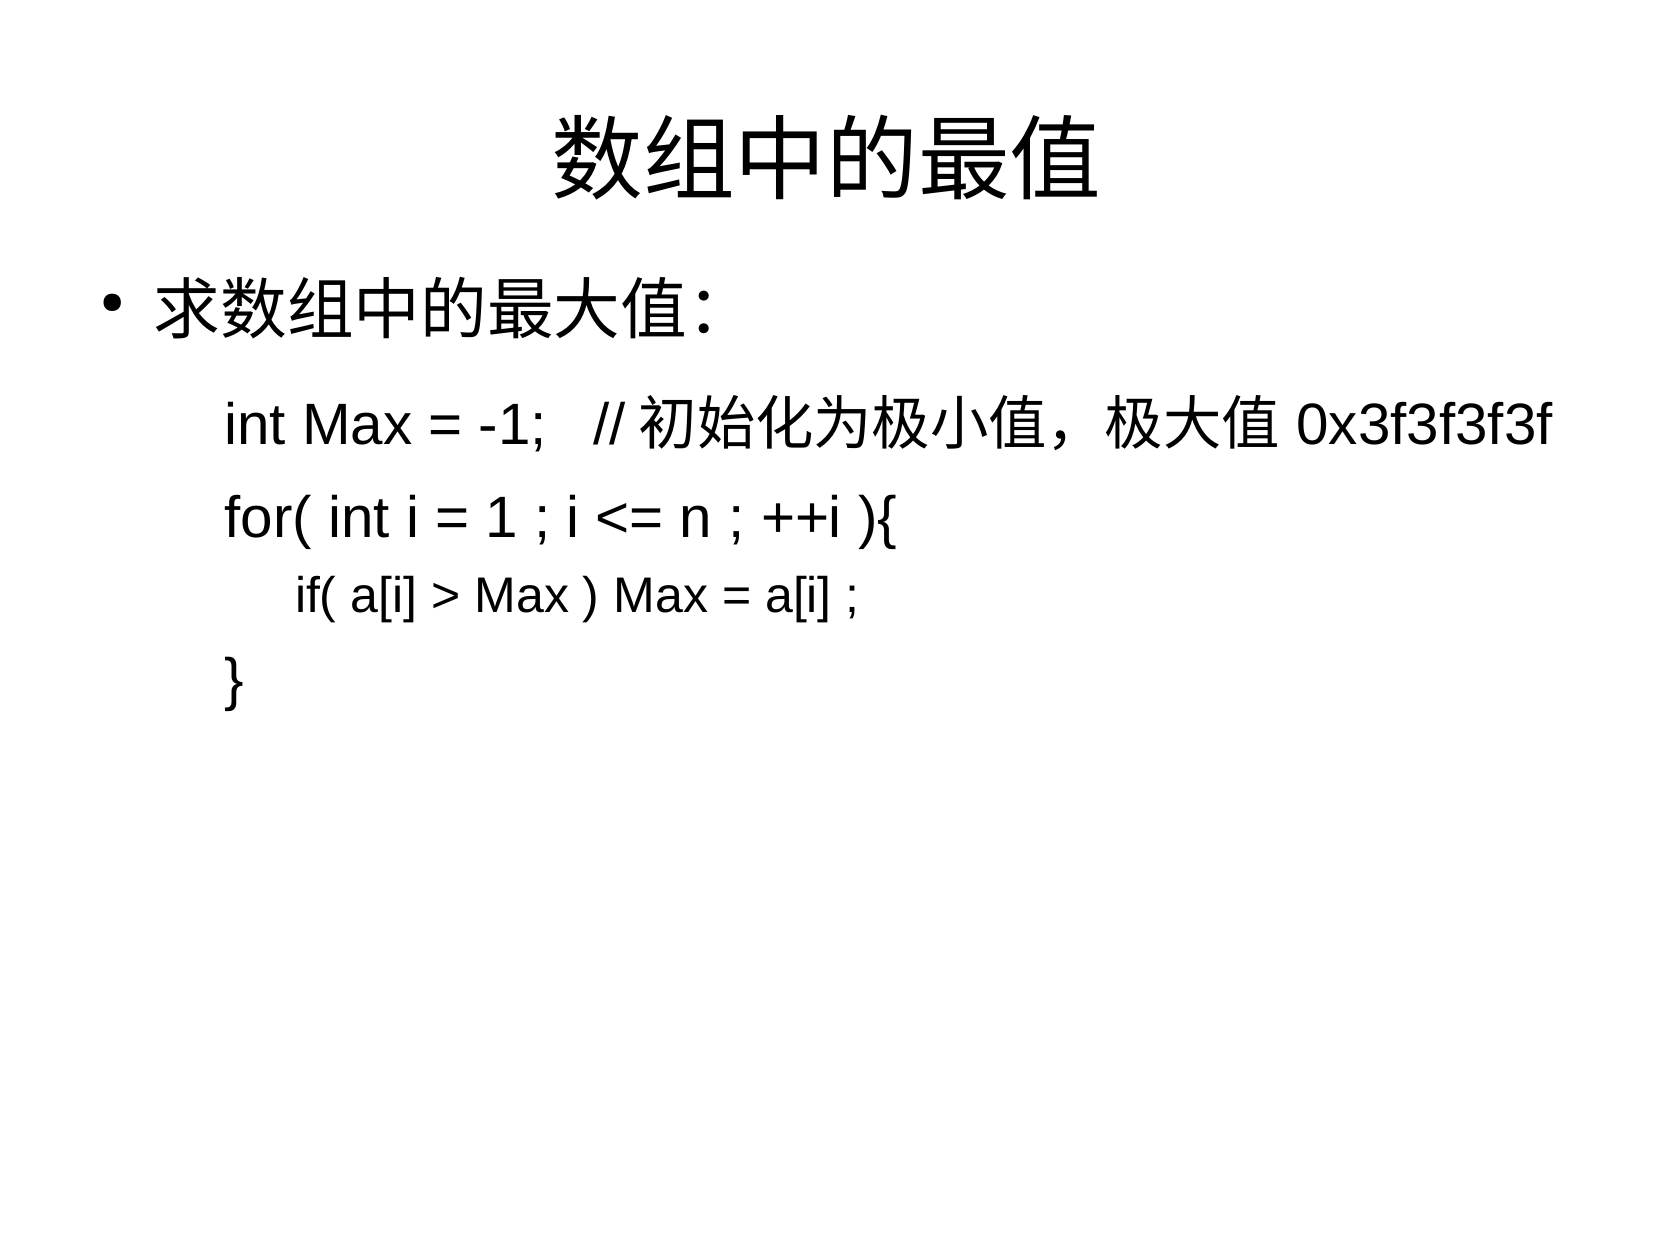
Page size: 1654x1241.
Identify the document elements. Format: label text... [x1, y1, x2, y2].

list 求数组中的最大值： int Max = -1; //初始化为极小值，极大值0x3f3f3f3f for( int i = 1 ; i <= n ; ++i ){ if( a[i] > Max ) Max = a[i] ; } [82, 256, 1571, 1182]
title 数组中的最值 [82, 49, 1571, 256]
